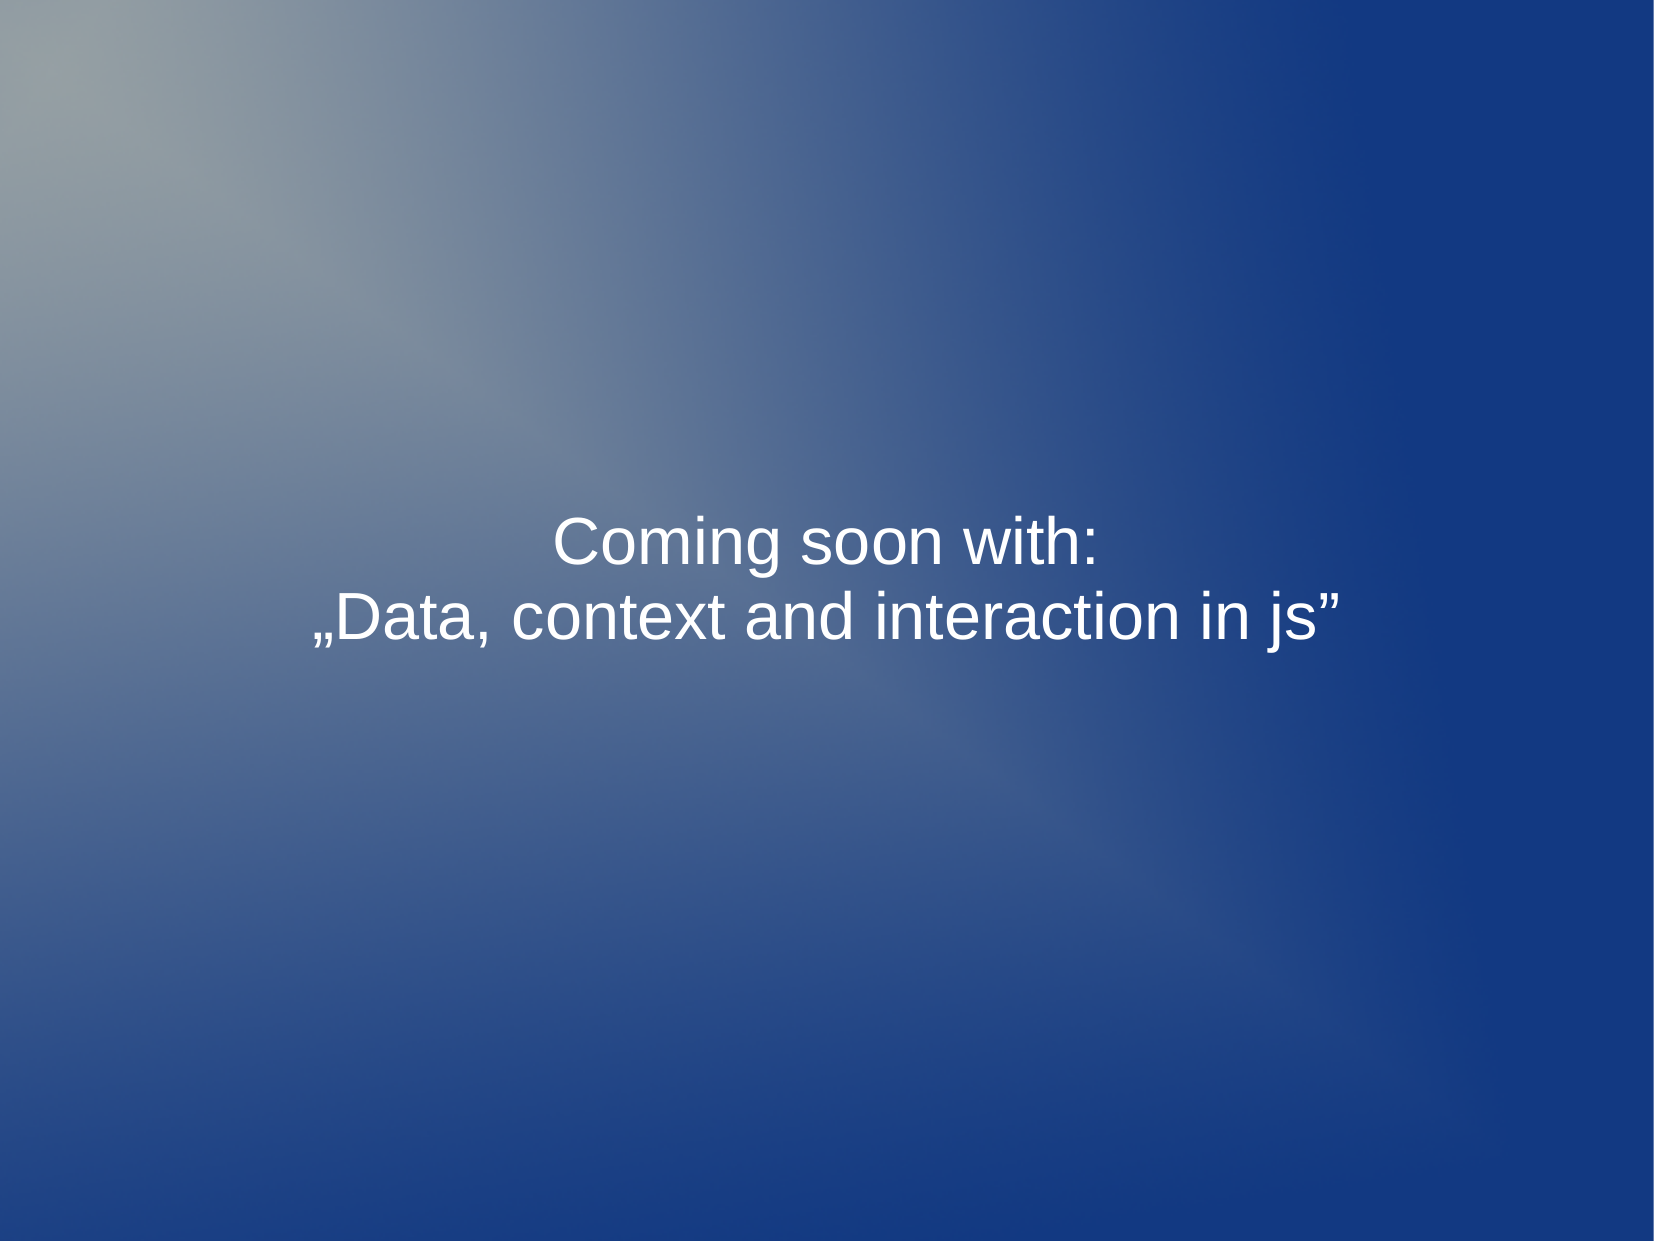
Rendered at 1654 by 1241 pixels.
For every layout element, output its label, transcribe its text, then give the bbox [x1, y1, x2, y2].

subtitle Coming soon with: „Data, context and interaction in js” [82, 49, 1571, 1109]
picture [0, 0, 1654, 1241]
